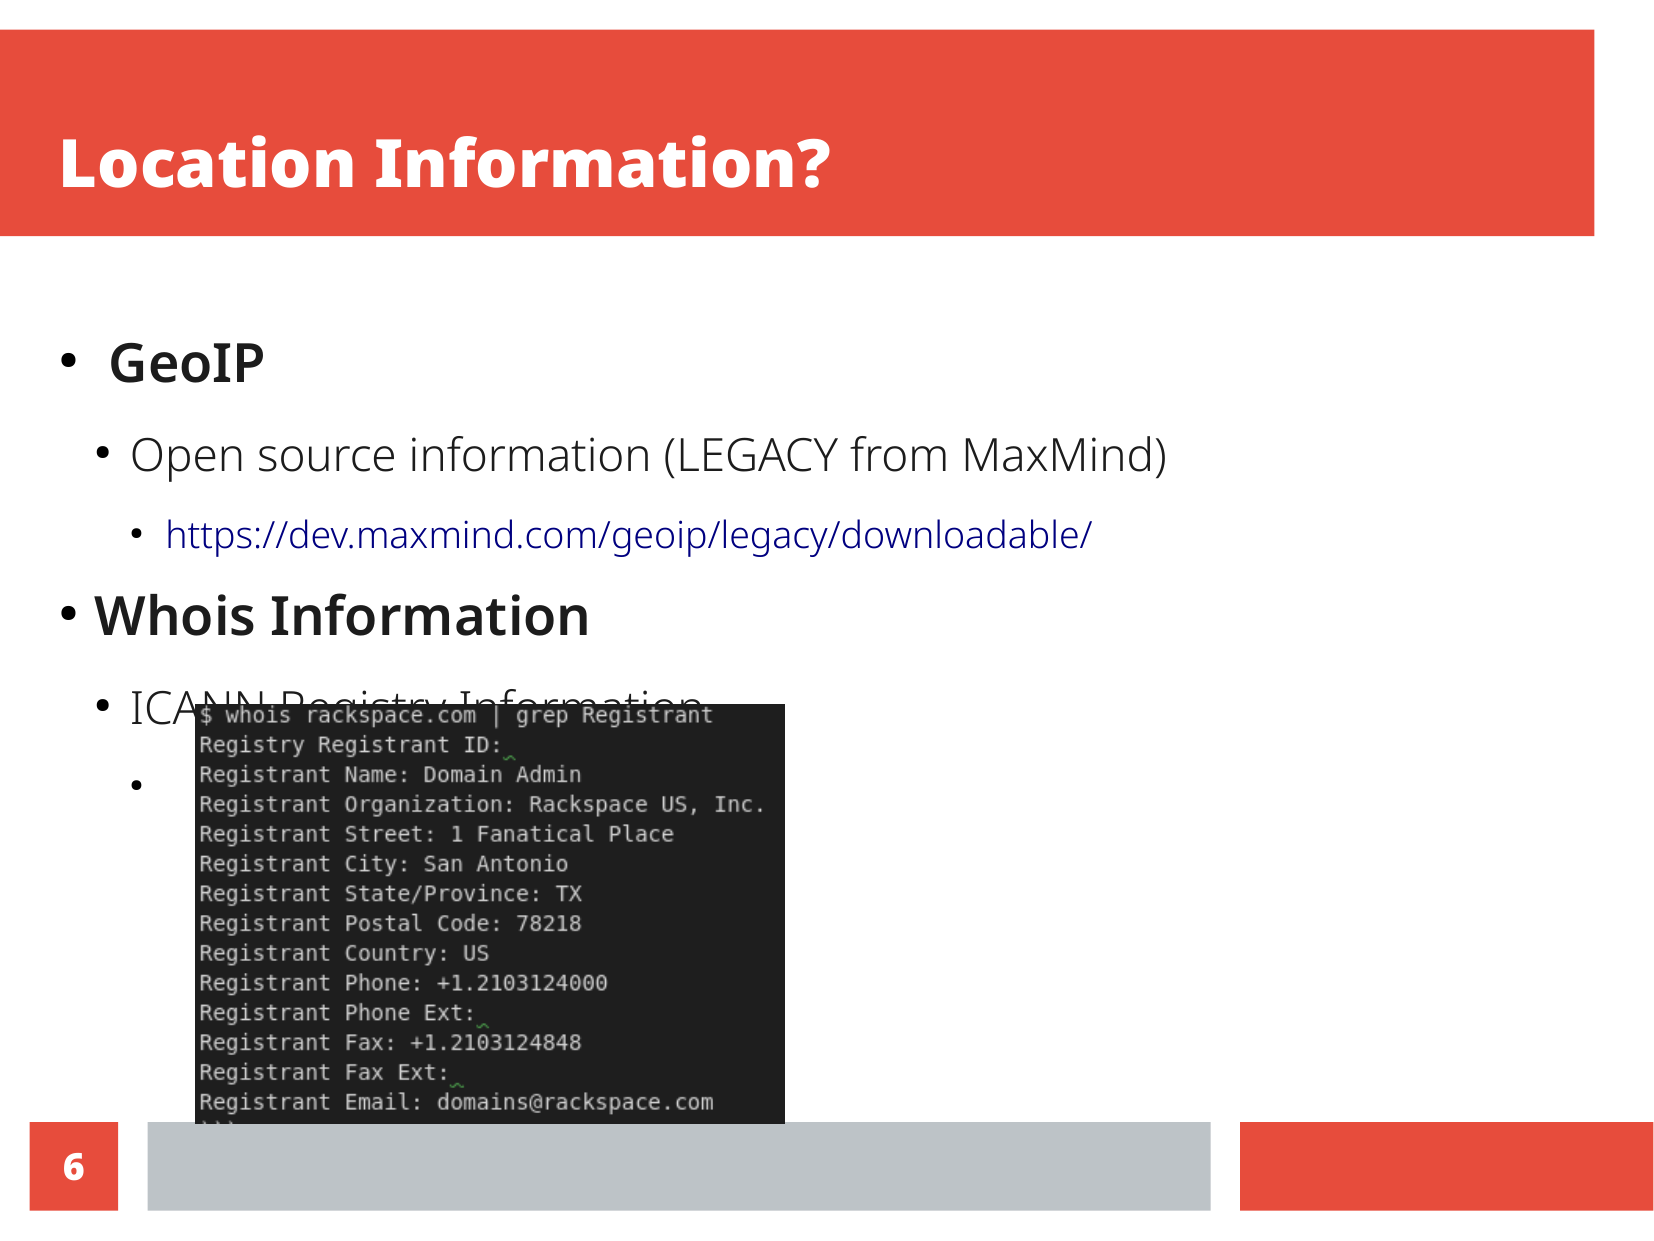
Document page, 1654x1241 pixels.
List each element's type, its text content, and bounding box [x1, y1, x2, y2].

title Location Information? [59, 59, 1595, 207]
list GeoIP Open source information (LEGACY from MaxMind) https://dev.maxmind.com/geoip/legacy/downloadable/ Whois Information ICANN Registry Information [59, 324, 1565, 1093]
picture [195, 704, 785, 1124]
